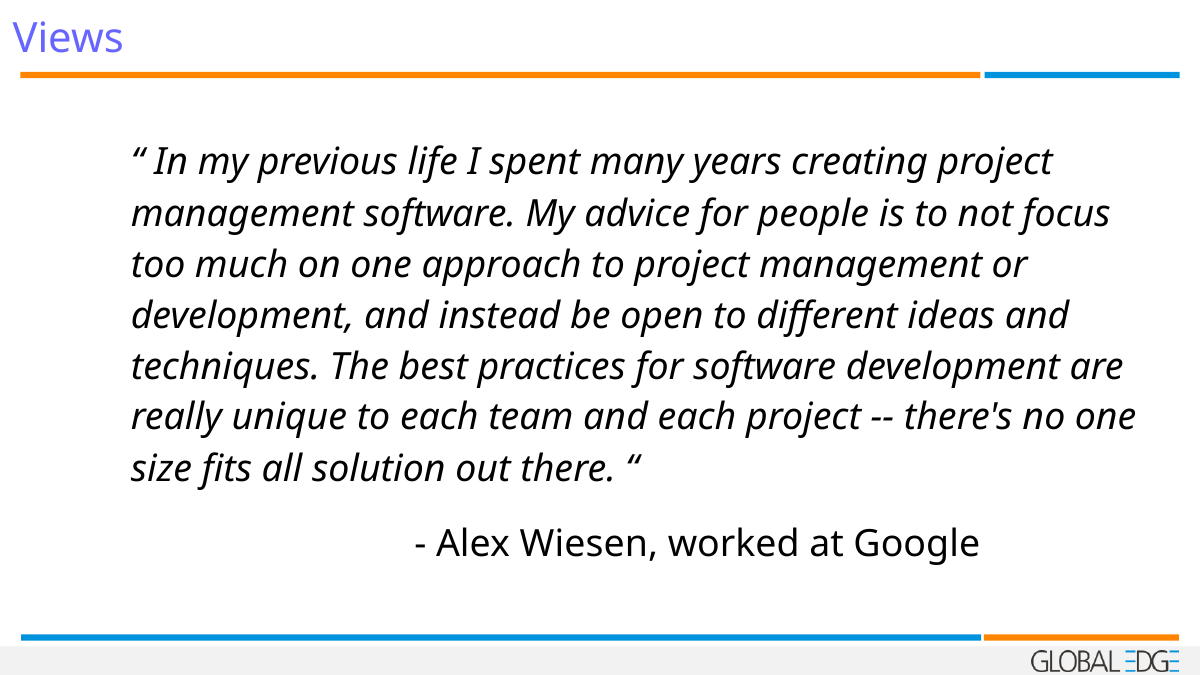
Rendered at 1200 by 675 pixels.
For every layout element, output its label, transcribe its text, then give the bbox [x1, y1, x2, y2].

title Views [12, 9, 1088, 63]
picture [1031, 650, 1179, 672]
subtitle “ In my previous life I spent many years creating project management software. My advice for people is to not focus too much on one approach to project management or development, and instead be open to different ideas and techniques. The best practices for software development are really unique to each team and each project -- there's no one size fits all solution out there. “ - Alex Wiesen, worked at Google [60, 135, 1140, 556]
